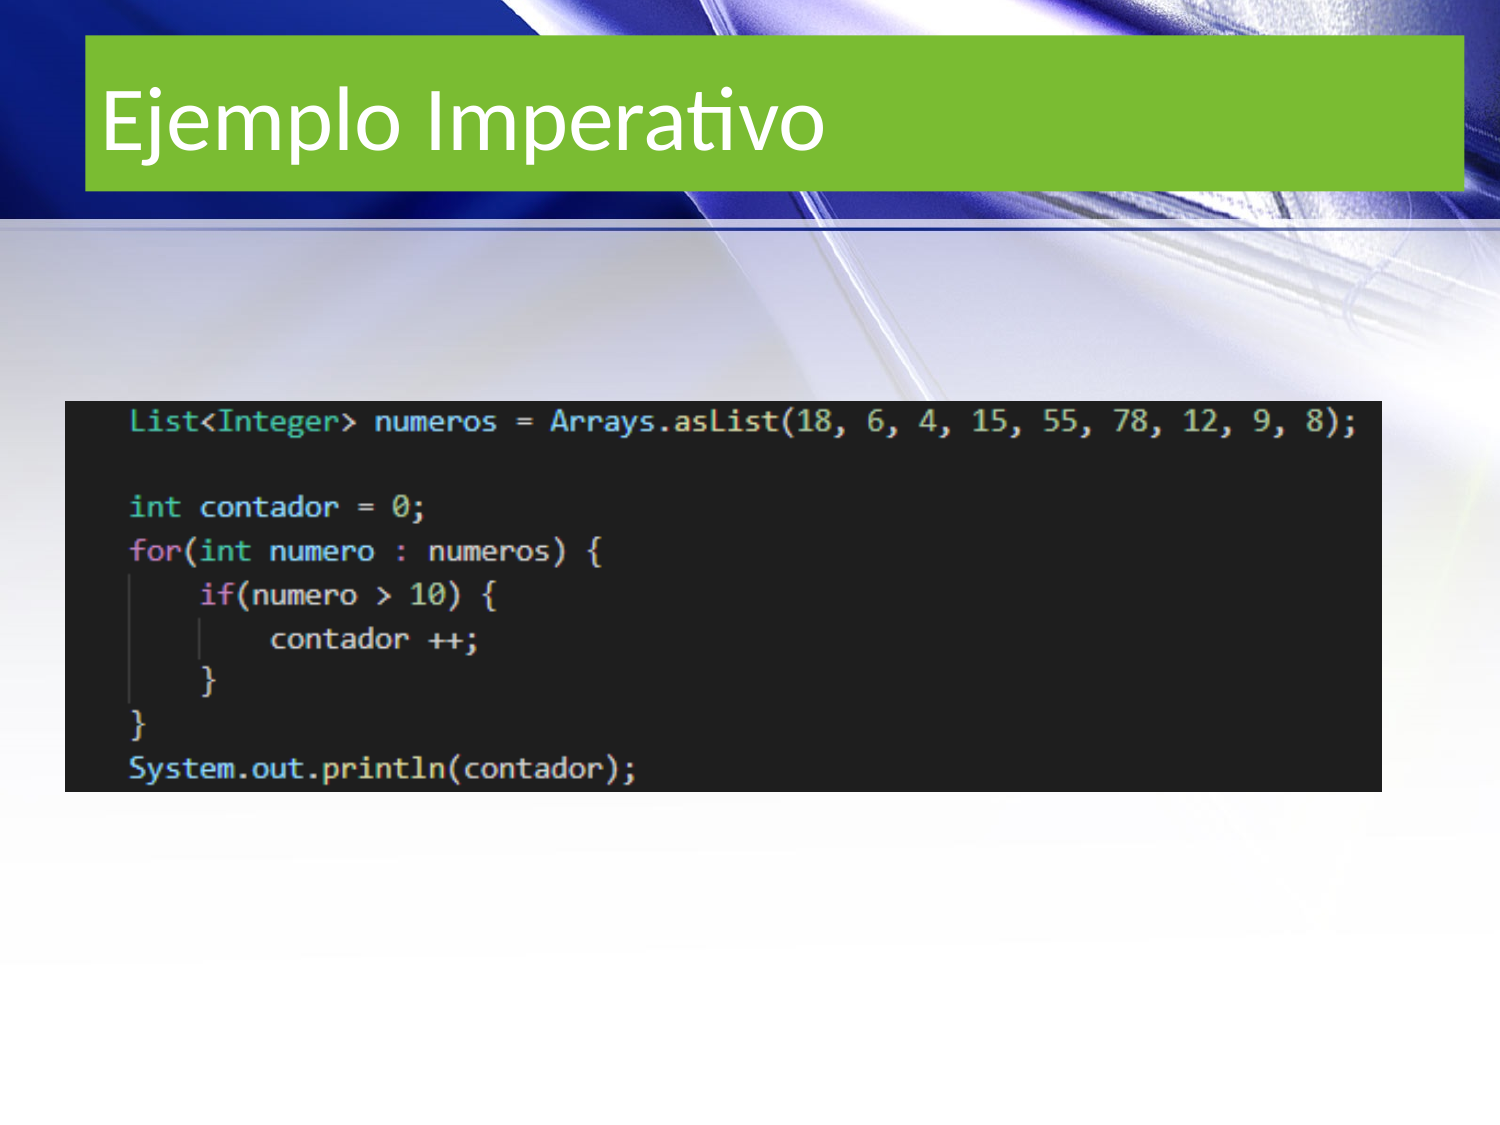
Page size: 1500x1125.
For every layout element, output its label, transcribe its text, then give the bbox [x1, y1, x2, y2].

picture [0, 0, 1500, 1125]
text_box Ejemplo Imperativo [85, 35, 1465, 192]
